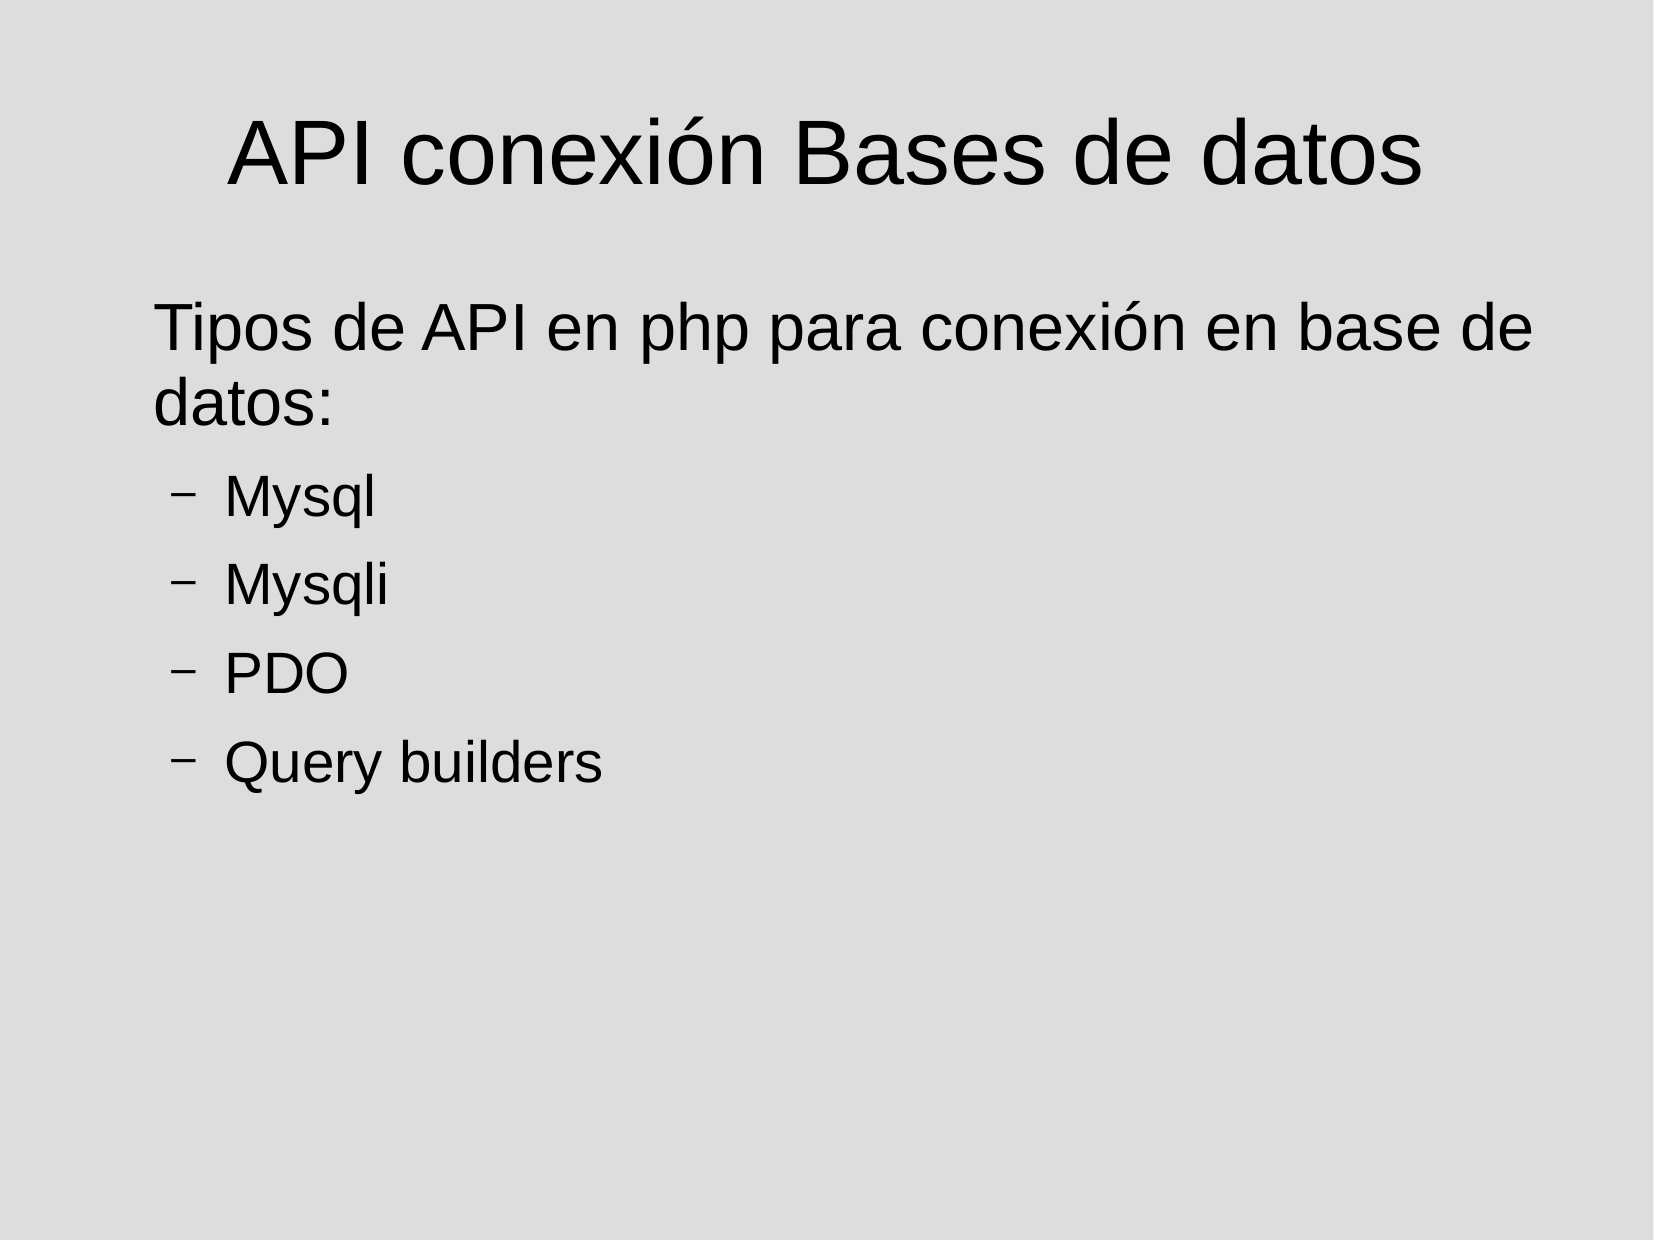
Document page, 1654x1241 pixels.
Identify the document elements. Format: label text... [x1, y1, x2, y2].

title API conexión Bases de datos [82, 49, 1571, 257]
list Tipos de API en php para conexión en base de datos: Mysql Mysqli PDO Query builders [82, 290, 1571, 1010]
